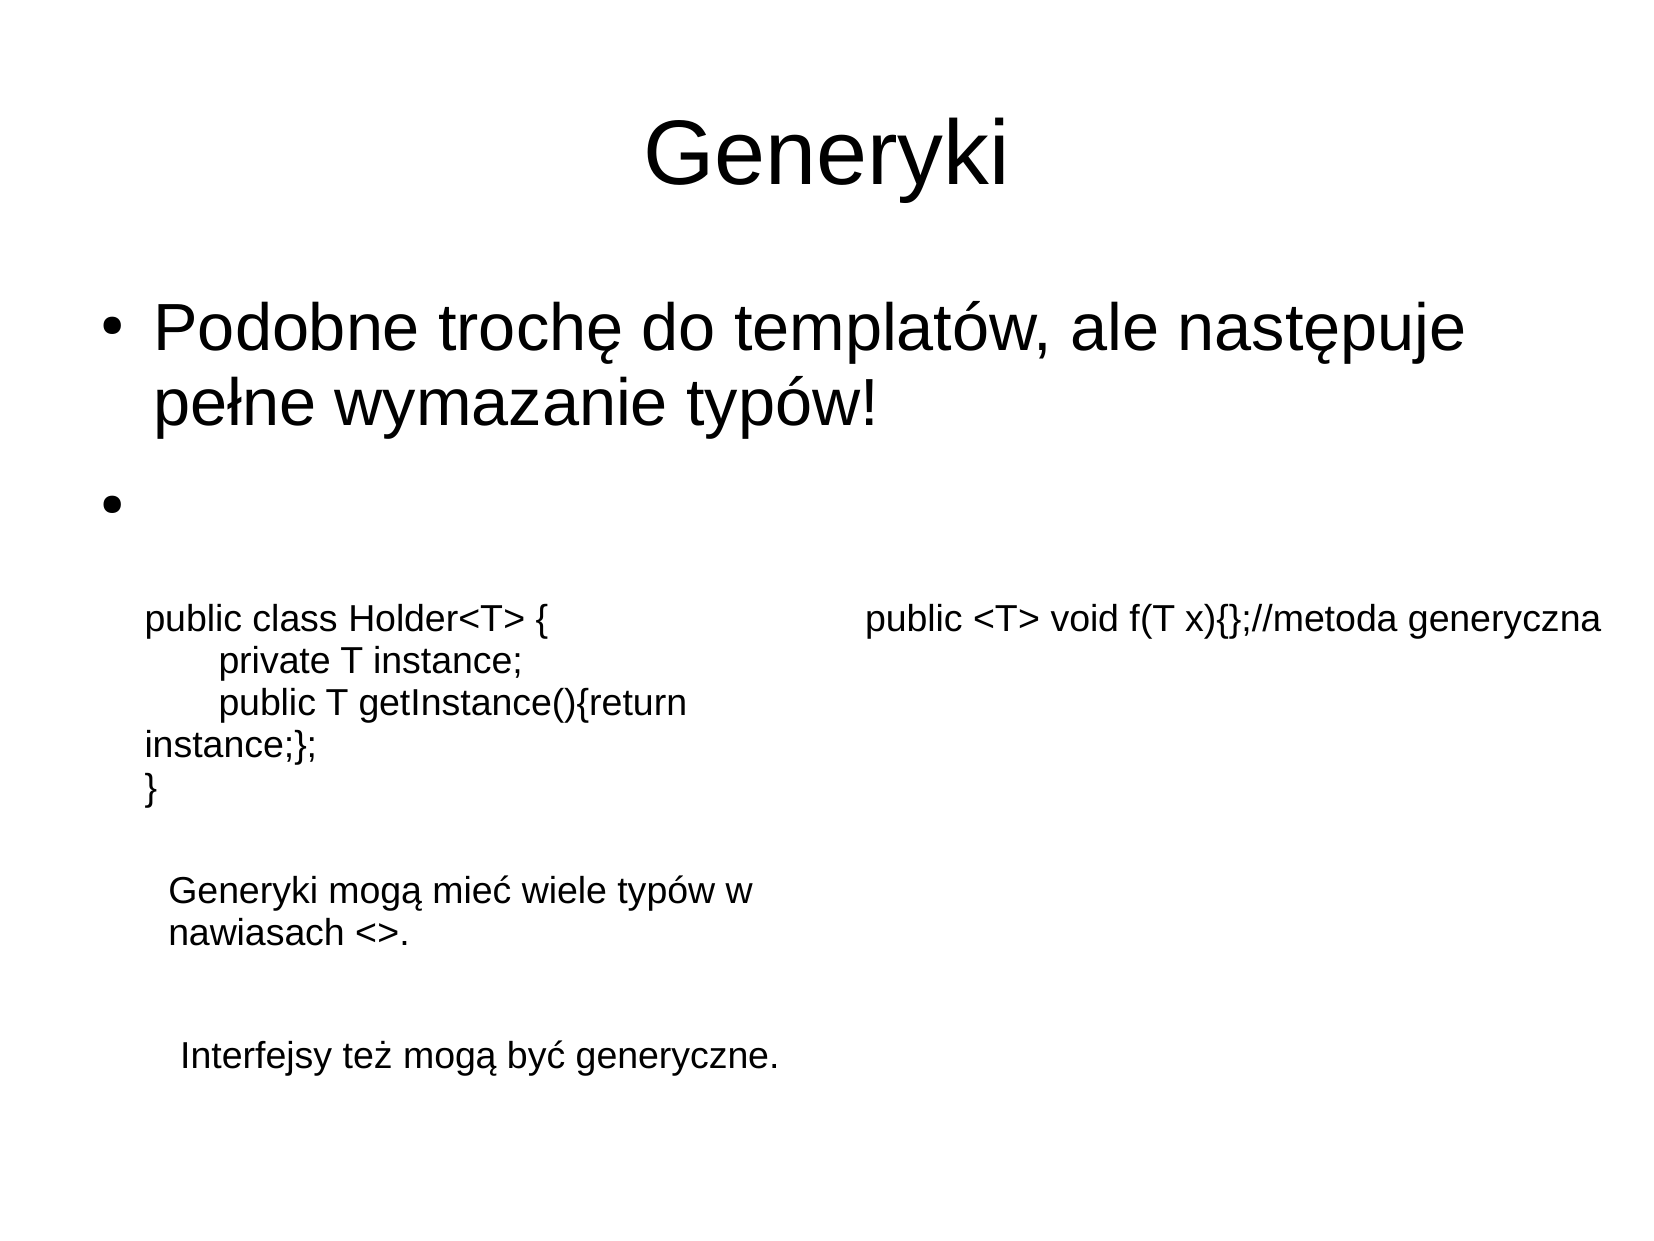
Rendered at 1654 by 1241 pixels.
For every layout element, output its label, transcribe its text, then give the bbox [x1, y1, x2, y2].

text_box public class Holder<T> { private T instance; public T getInstance(){return instance;}; } [129, 590, 733, 816]
text_box Generyki mogą mieć wiele typów w nawiasach <>. [153, 862, 804, 962]
list Podobne trochę do templatów, ale następuje pełne wymazanie typów! [82, 290, 1571, 544]
text_box Interfejsy też mogą być generyczne. [165, 1027, 839, 1085]
title Generyki [82, 49, 1571, 257]
text_box public <T> void f(T x){};//metoda generyczna [850, 590, 1619, 648]
